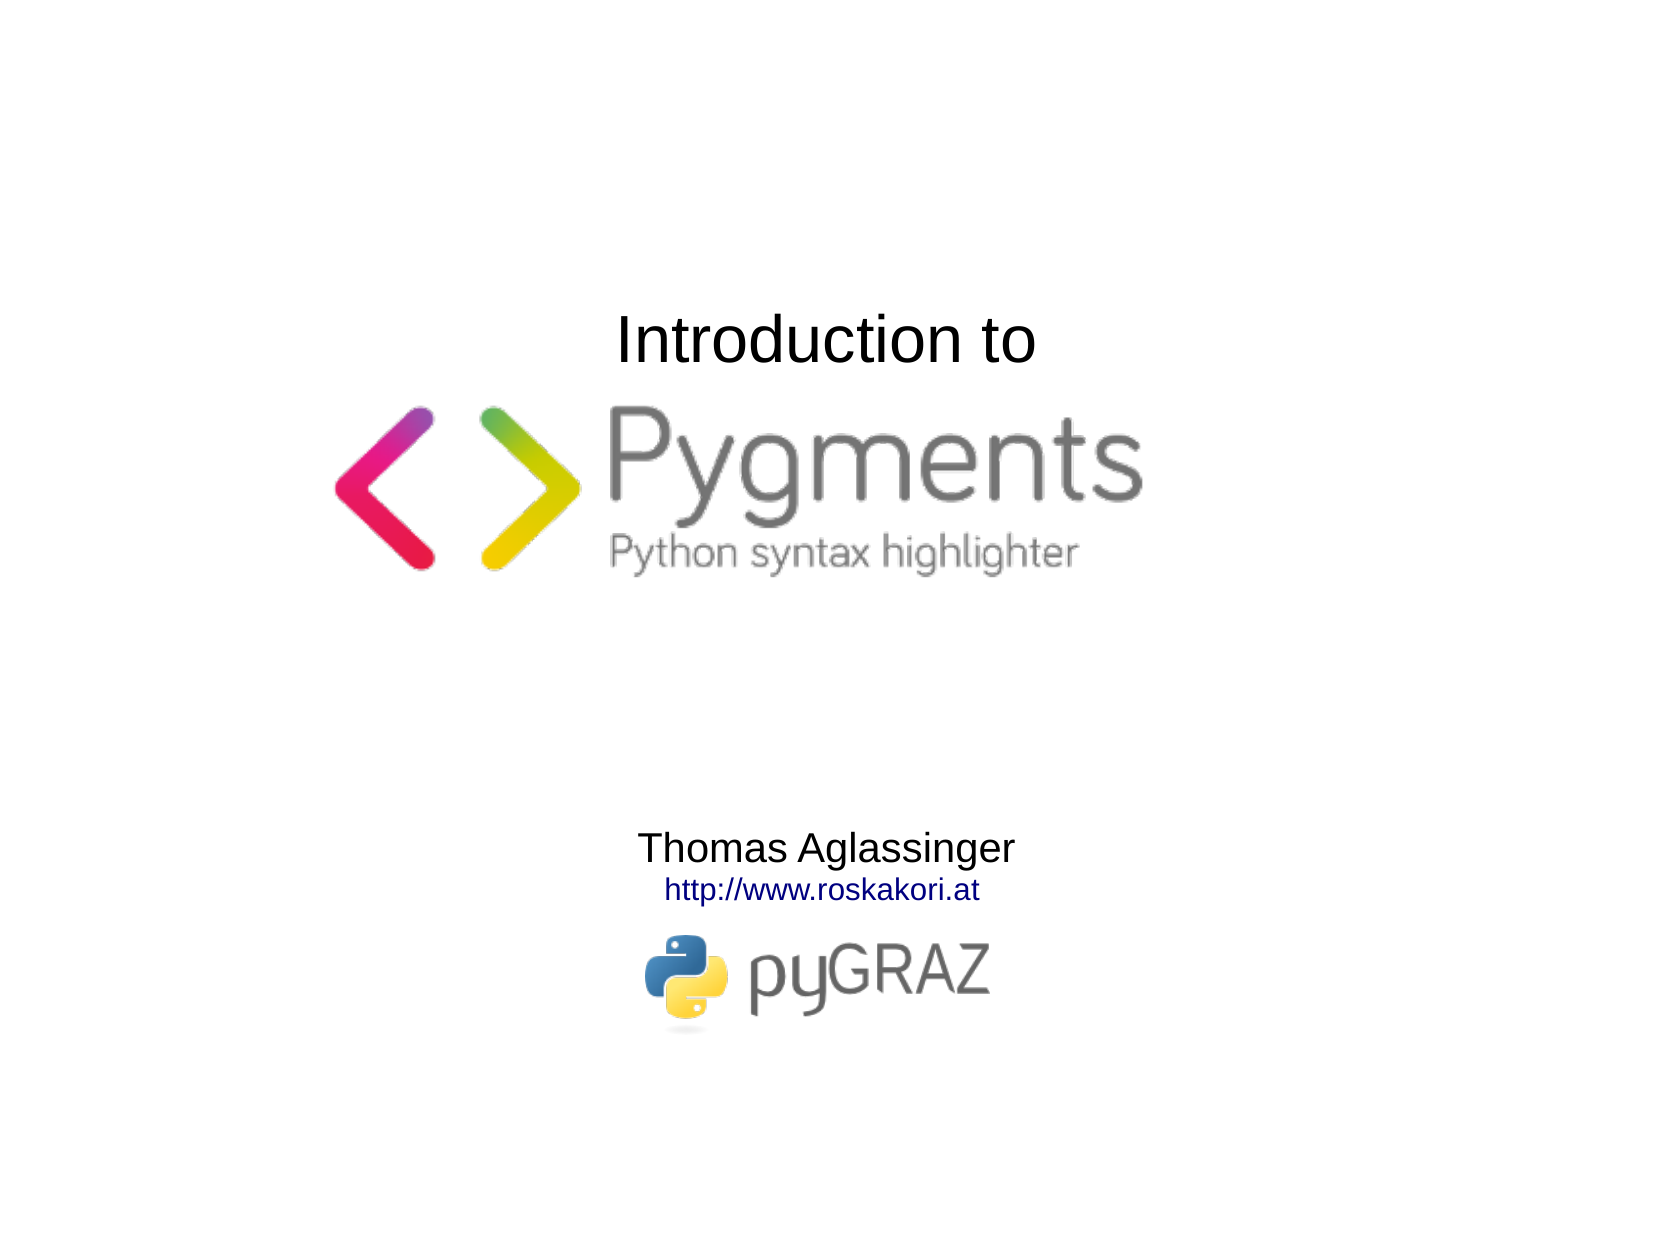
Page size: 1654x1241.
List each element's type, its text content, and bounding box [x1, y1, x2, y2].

picture [326, 389, 1156, 586]
picture [645, 935, 990, 1036]
subtitle Introduction to Thomas Aglassinger http://www.roskakori.at [82, 49, 1571, 1010]
